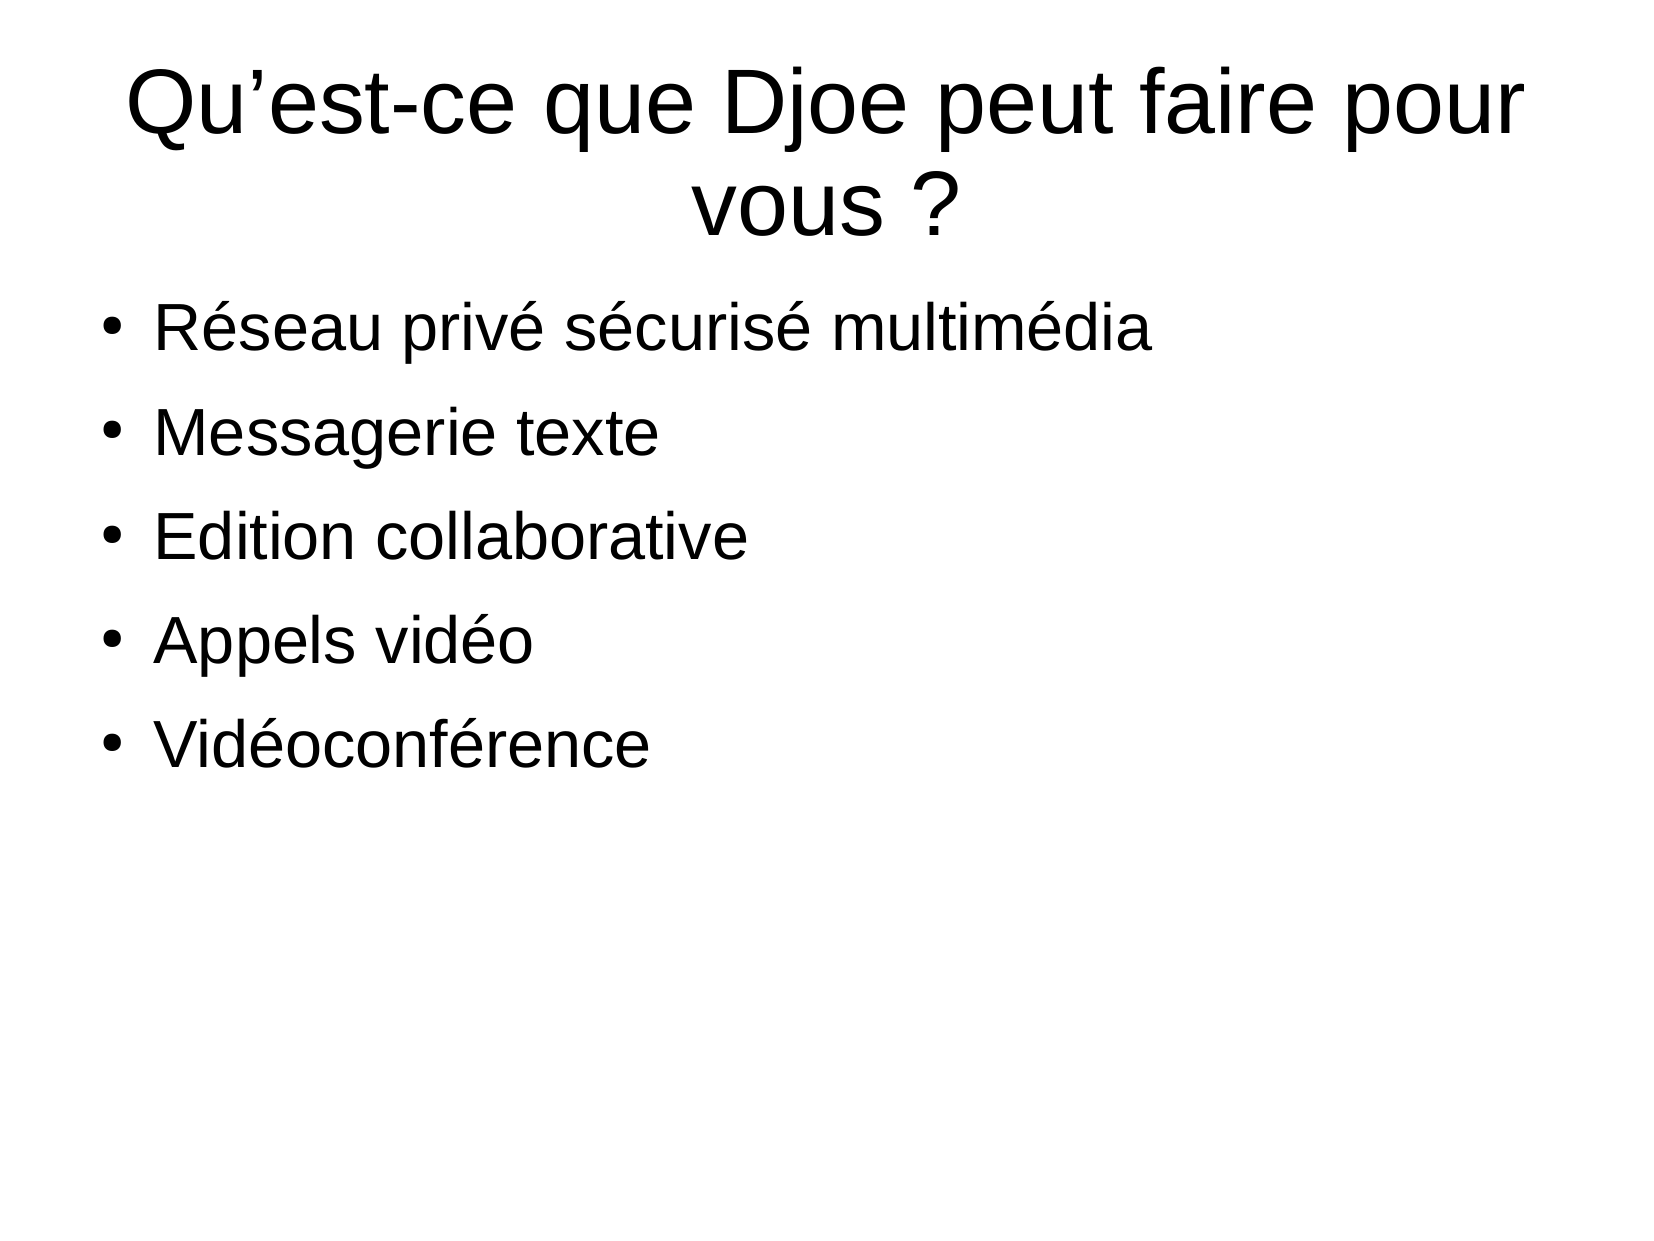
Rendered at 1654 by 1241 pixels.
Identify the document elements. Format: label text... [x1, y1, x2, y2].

list Réseau privé sécurisé multimédia Messagerie texte Edition collaborative Appels vidéo Vidéoconférence [82, 290, 1571, 1010]
title Qu’est-ce que Djoe peut faire pour vous ? [82, 49, 1571, 257]
